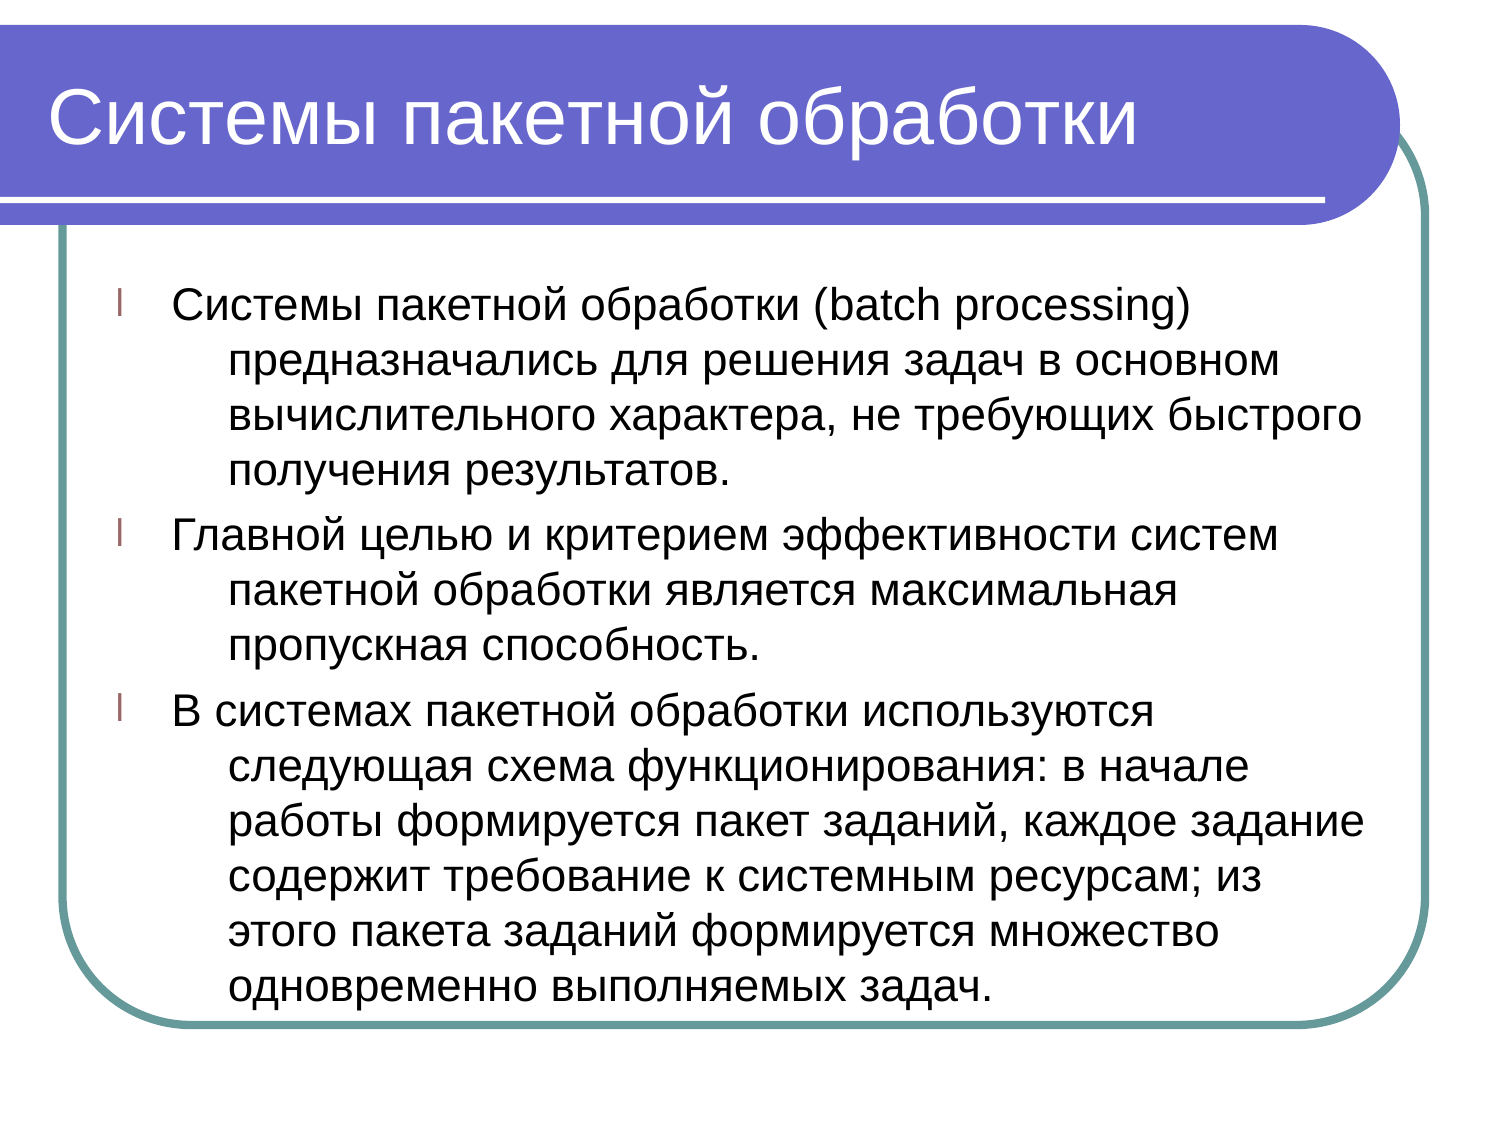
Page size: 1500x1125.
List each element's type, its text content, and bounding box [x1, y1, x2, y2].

text_box Системы пакетной обработки (batch processing) предназначались для решения задач в основном вычислительного характера, не требующих быстрого получения результатов. Главной целью и критерием эффективности систем пакетной обработки является максимальная пропускная способность. В системах пакетной обработки используются следующая схема функционирования: в начале работы формируется пакет заданий, каждое задание содержит требование к системным ресурсам; из этого пакета заданий формируется множество одновременно выполняемых задач. [100, 267, 1388, 976]
title Системы пакетной обработки [32, 37, 1347, 188]
